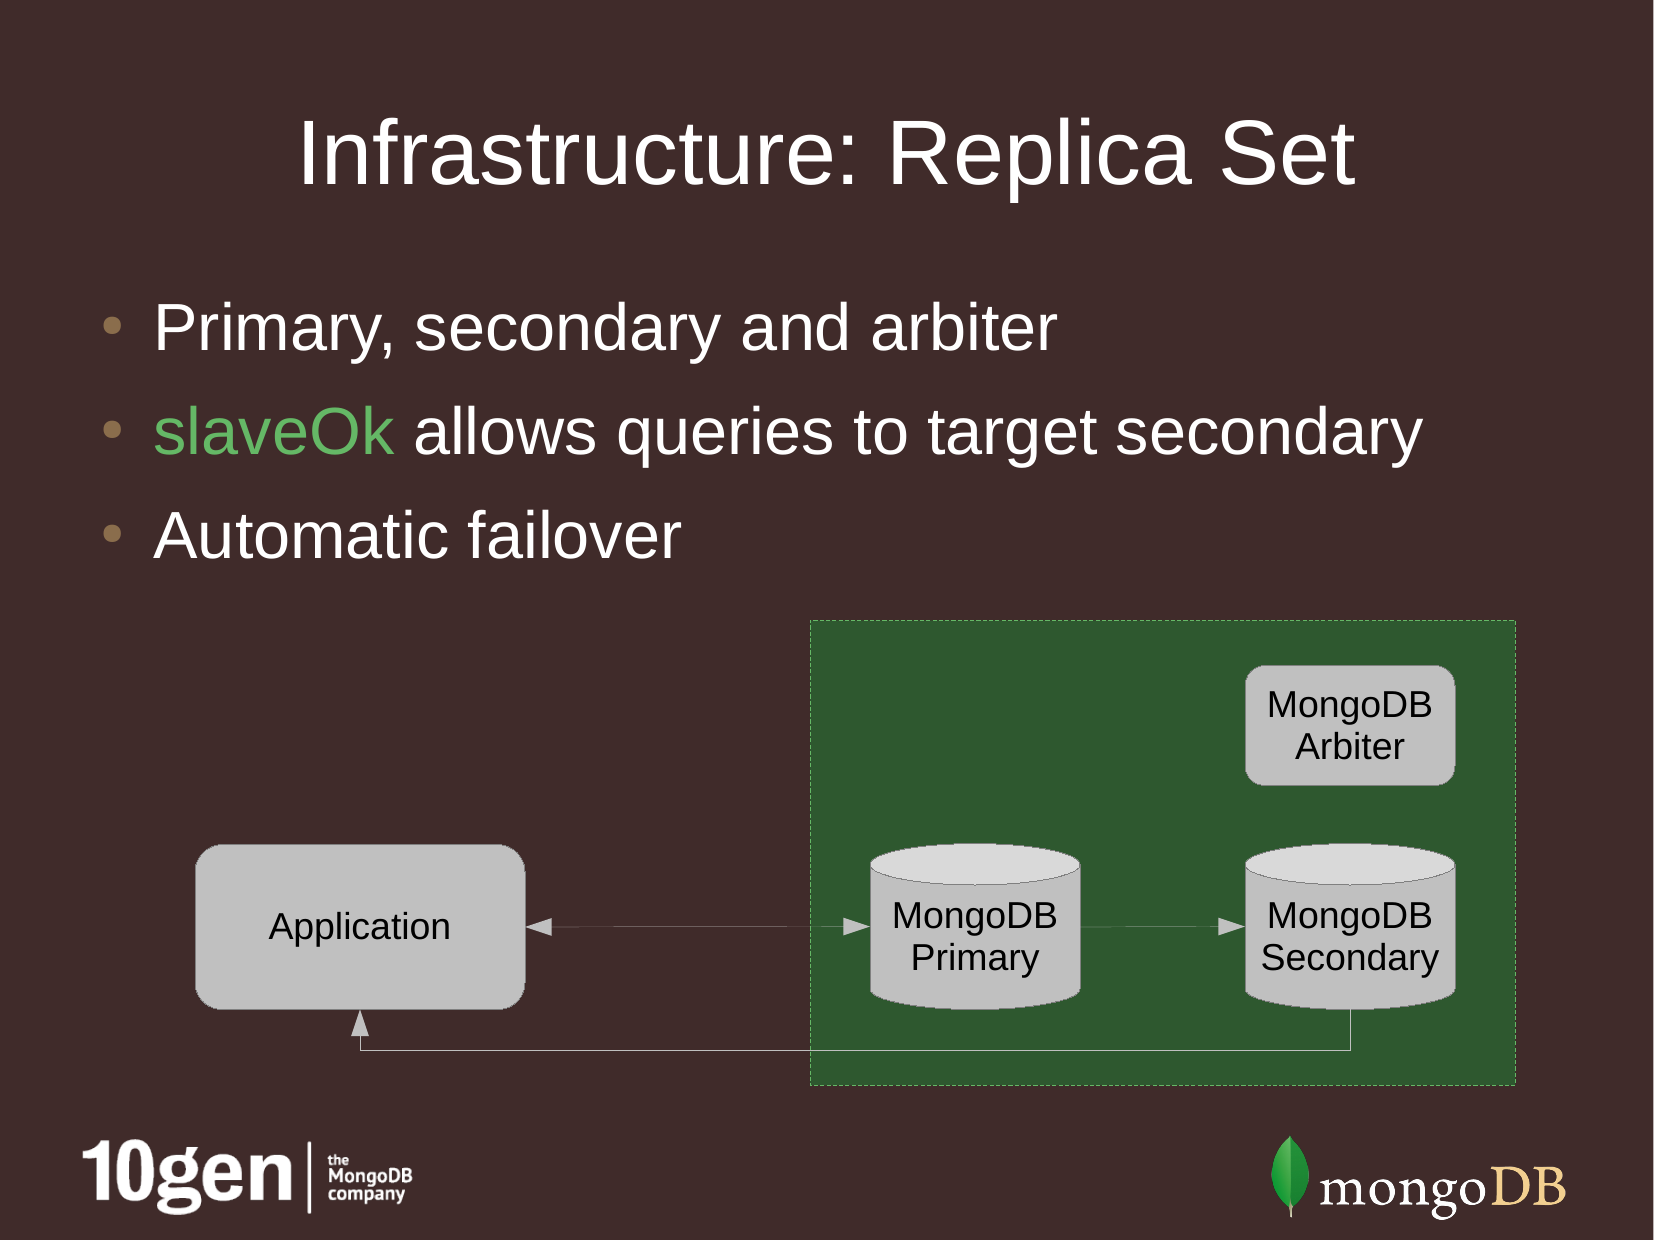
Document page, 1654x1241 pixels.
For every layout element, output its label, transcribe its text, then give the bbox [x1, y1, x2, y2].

text_box MongoDB Primary [870, 865, 1081, 1010]
list Primary, secondary and arbiter slaveOk allows queries to target secondary Automatic failover [82, 290, 1571, 1109]
title Infrastructure: Replica Set [82, 49, 1571, 257]
text_box MongoDB Arbiter [1245, 665, 1456, 786]
picture [1260, 1124, 1576, 1230]
text_box Application [195, 844, 526, 1010]
text_box MongoDB Secondary [1245, 865, 1456, 1010]
picture [82, 1139, 413, 1215]
